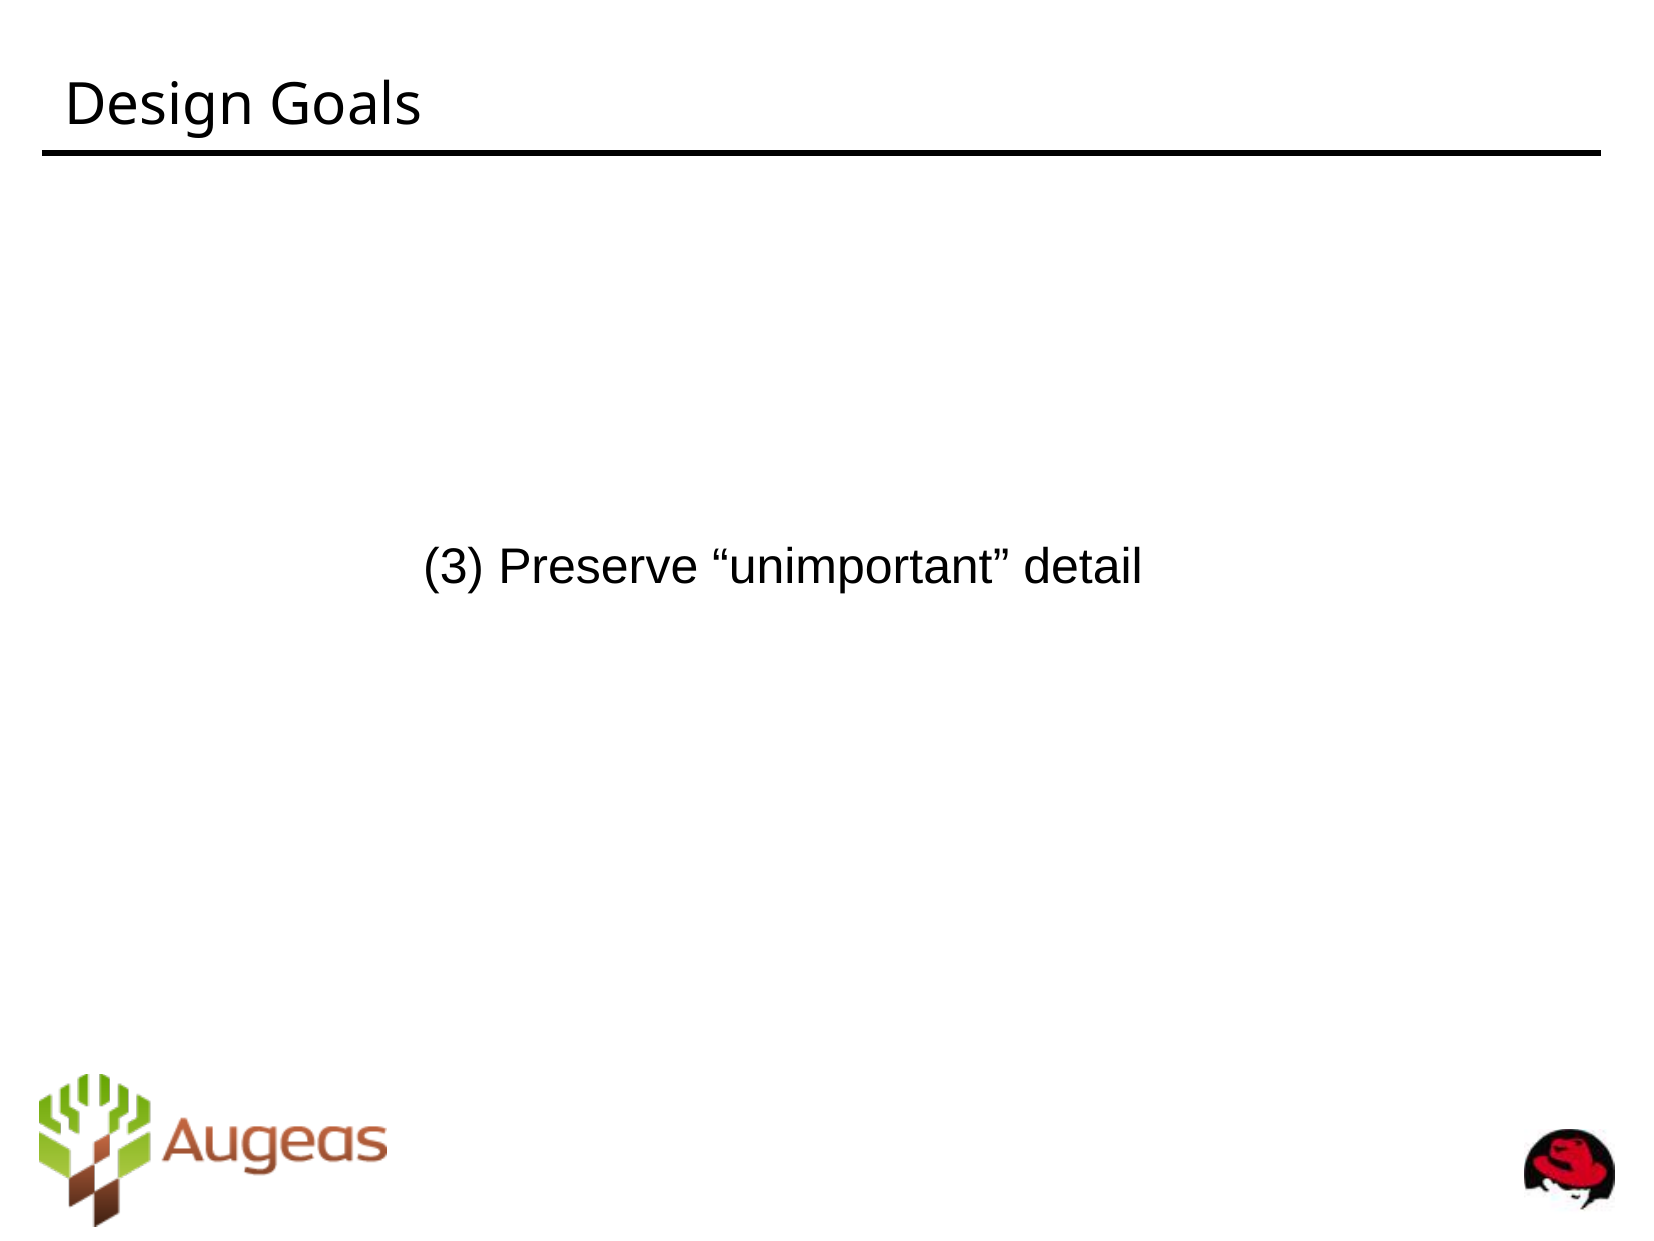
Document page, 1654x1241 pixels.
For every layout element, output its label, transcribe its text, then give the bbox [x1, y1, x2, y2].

picture [39, 1074, 387, 1227]
picture [1524, 1129, 1615, 1220]
list (3) Preserve “unimportant” detail [71, 180, 1495, 1089]
title Design Goals [64, 42, 1496, 161]
